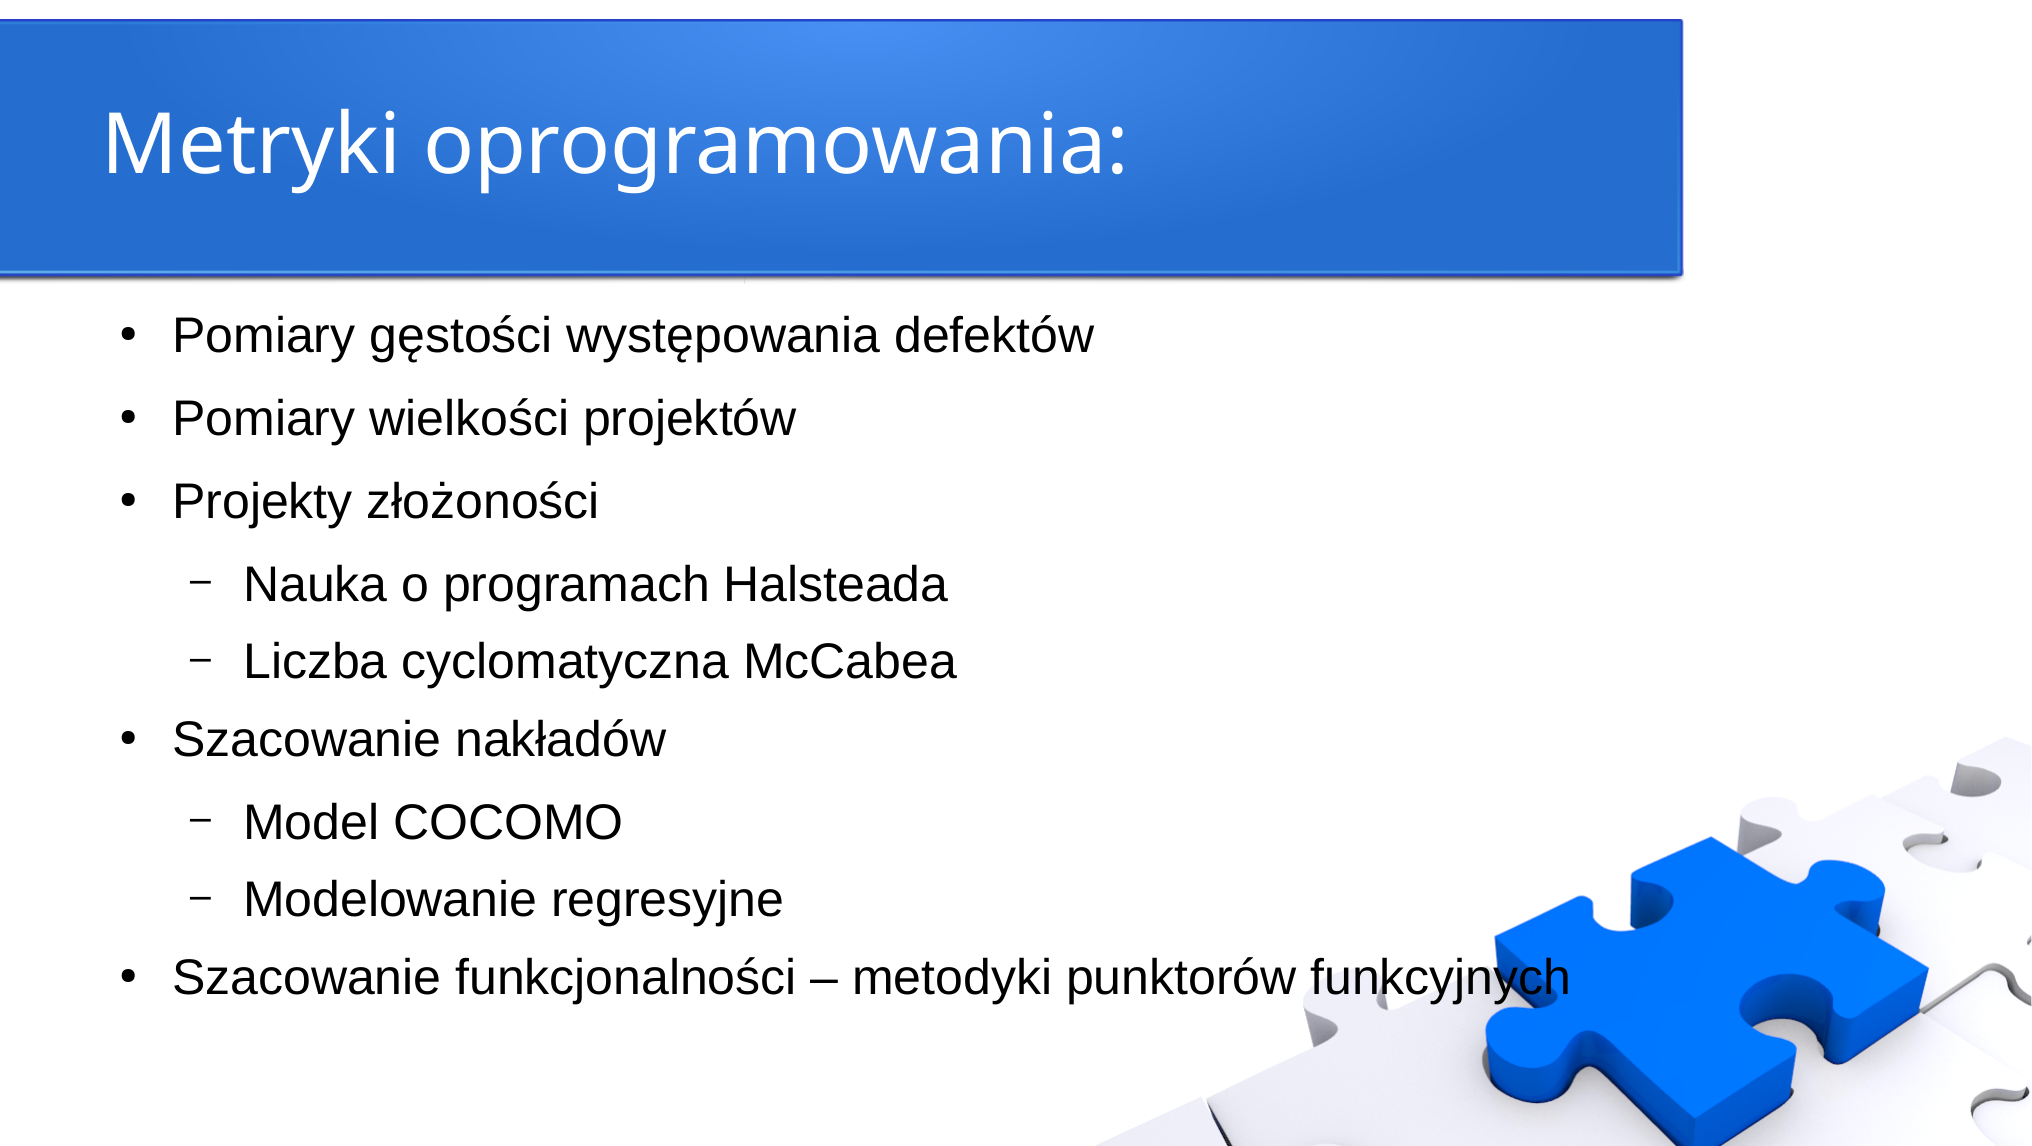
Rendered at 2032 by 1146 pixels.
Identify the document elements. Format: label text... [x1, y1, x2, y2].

list Pomiary gęstości występowania defektów Pomiary wielkości projektów Projekty złożoności Nauka o programach Halsteada Liczba cyclomatyczna McCabea Szacowanie nakładów Model COCOMO Modelowanie regresyjne Szacowanie funkcjonalności – metodyki punktorów funkcyjnych [101, 307, 1619, 957]
title Metryki oprogramowania: [101, 45, 1666, 237]
picture [1074, 971, 1087, 991]
picture [0, 19, 1689, 284]
picture [1071, 605, 2032, 1146]
